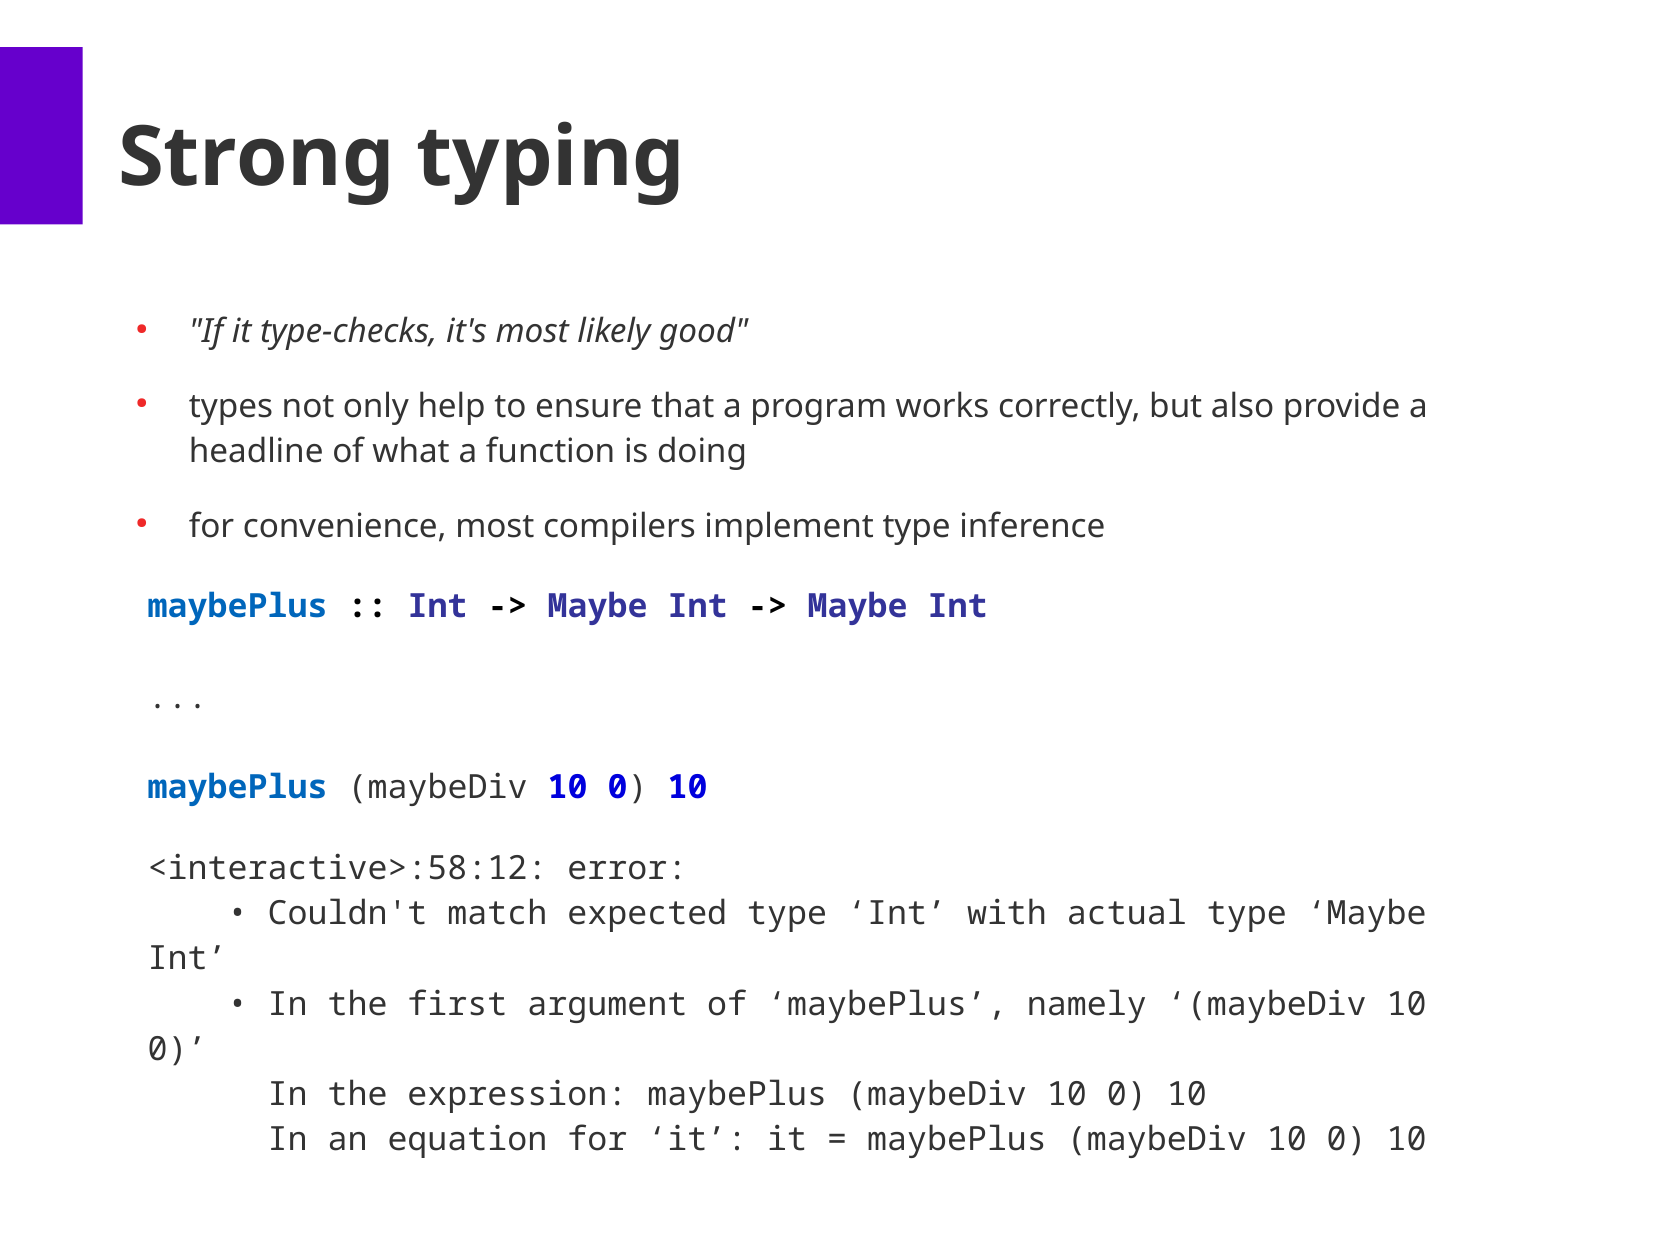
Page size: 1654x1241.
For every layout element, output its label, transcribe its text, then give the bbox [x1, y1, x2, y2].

list "If it type-checks, it's most likely good" types not only help to ensure that a program works correctly, but also provide a headline of what a function is doing for convenience, most compilers implement type inference maybePlus :: Int -> Maybe Int -> Maybe Int ... maybePlus (maybeDiv 10 0) 10 <interactive>:58:12: error: • Couldn't match expected type ‘Int’ with actual type ‘Maybe Int’ • In the first argument of ‘maybePlus’, namely ‘(maybeDiv 10 0)’ In the expression: maybePlus (maybeDiv 10 0) 10 In an equation for ‘it’: it = maybePlus (maybeDiv 10 0) 10 [118, 307, 1536, 1074]
title Strong typing [118, 49, 1571, 257]
